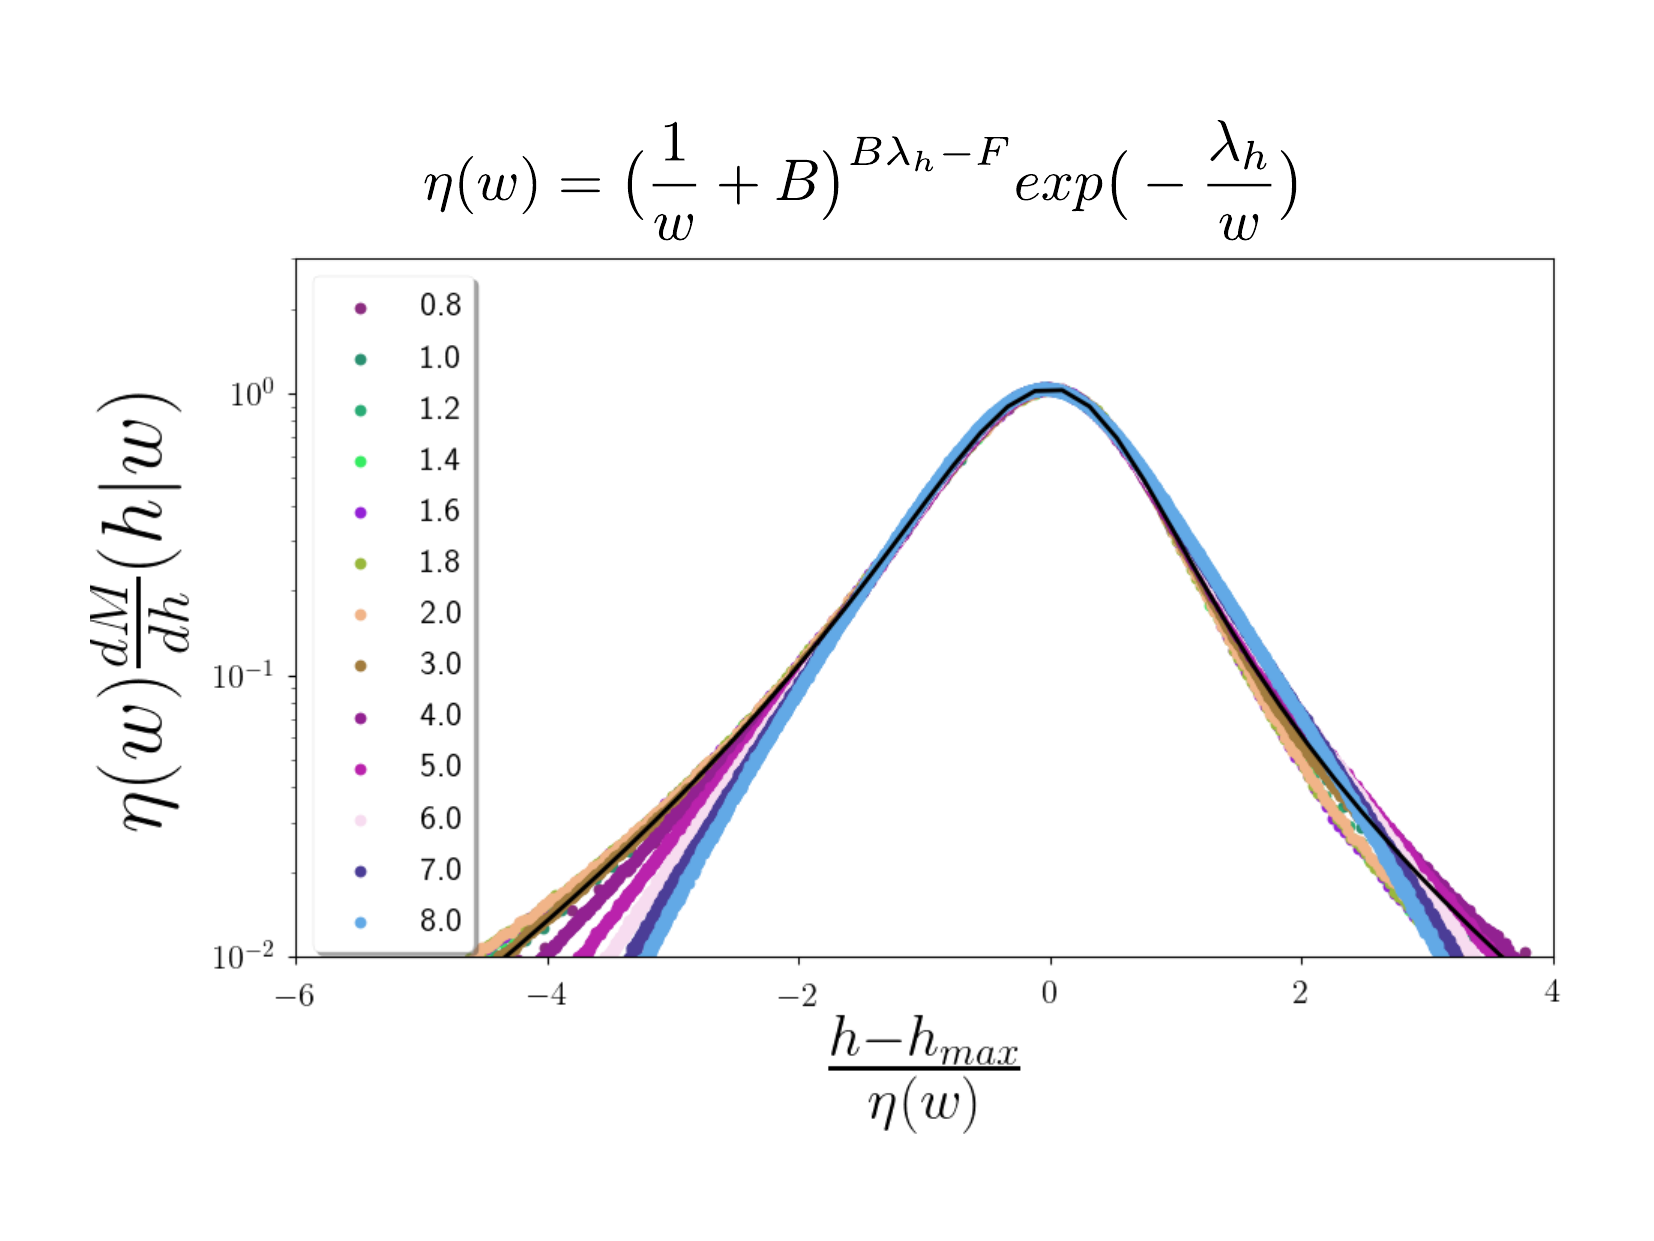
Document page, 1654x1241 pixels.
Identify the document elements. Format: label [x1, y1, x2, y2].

picture [90, 239, 1576, 1152]
text_box [422, 120, 1306, 241]
